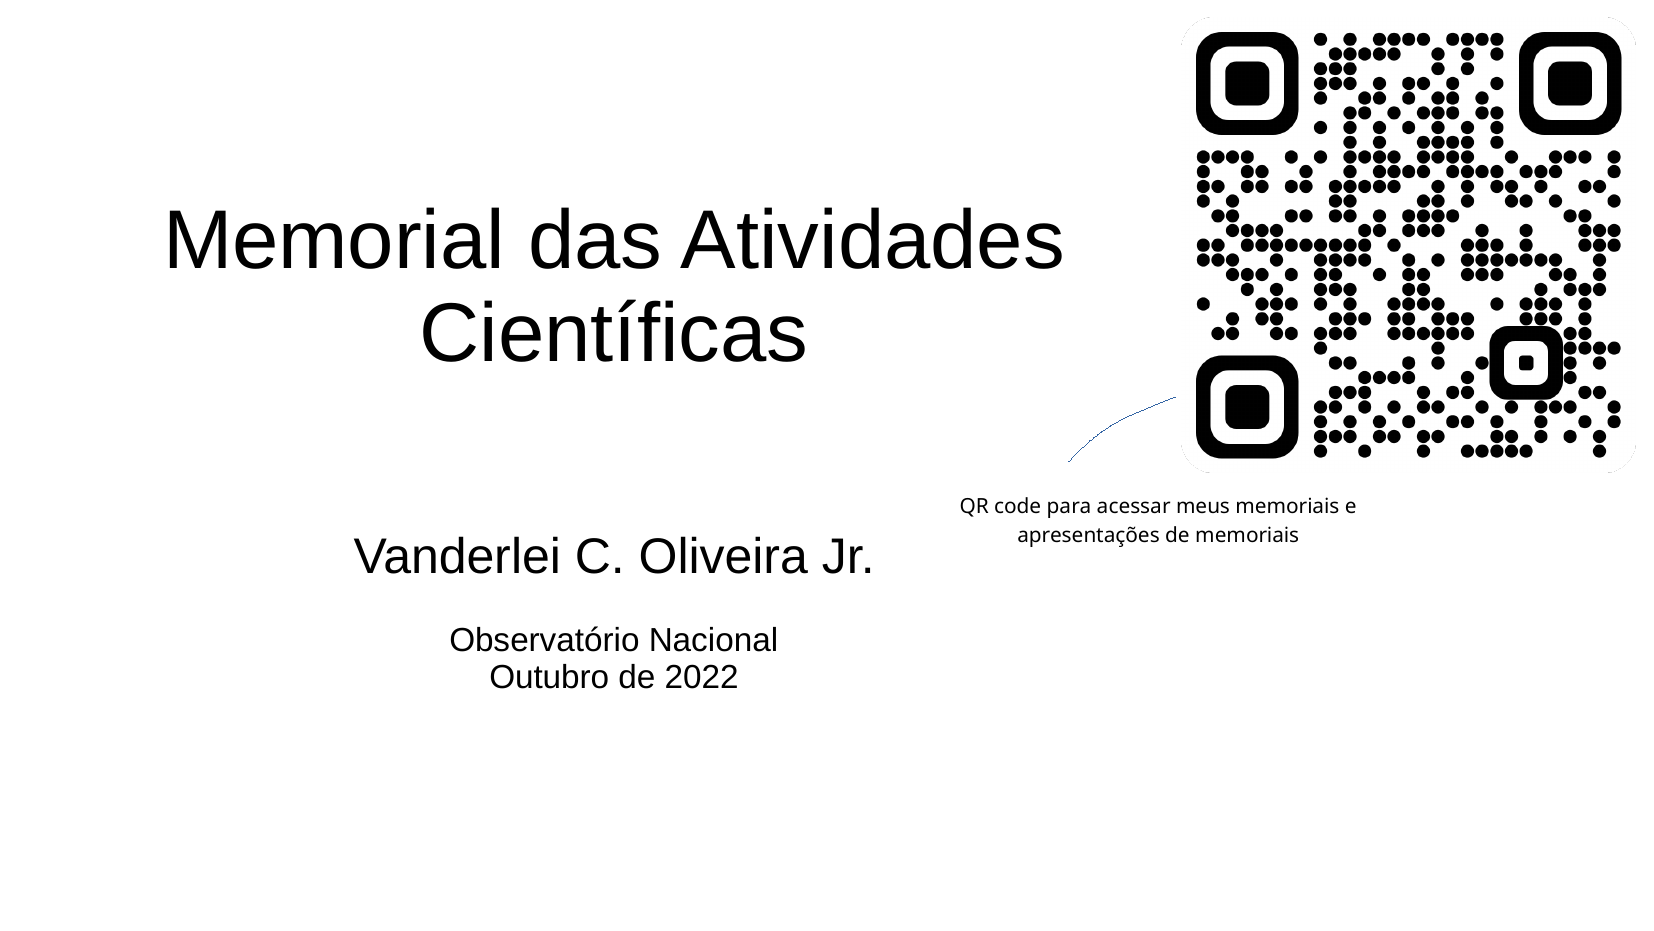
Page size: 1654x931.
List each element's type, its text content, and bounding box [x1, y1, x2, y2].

subtitle Memorial das Atividades Científicas Vanderlei C. Oliveira Jr. Observatório Nacional Outubro de 2022 [82, 84, 1146, 805]
picture [1181, 17, 1636, 473]
text_box QR code para acessar meus memoriais e apresentações de memoriais [944, 484, 1477, 638]
